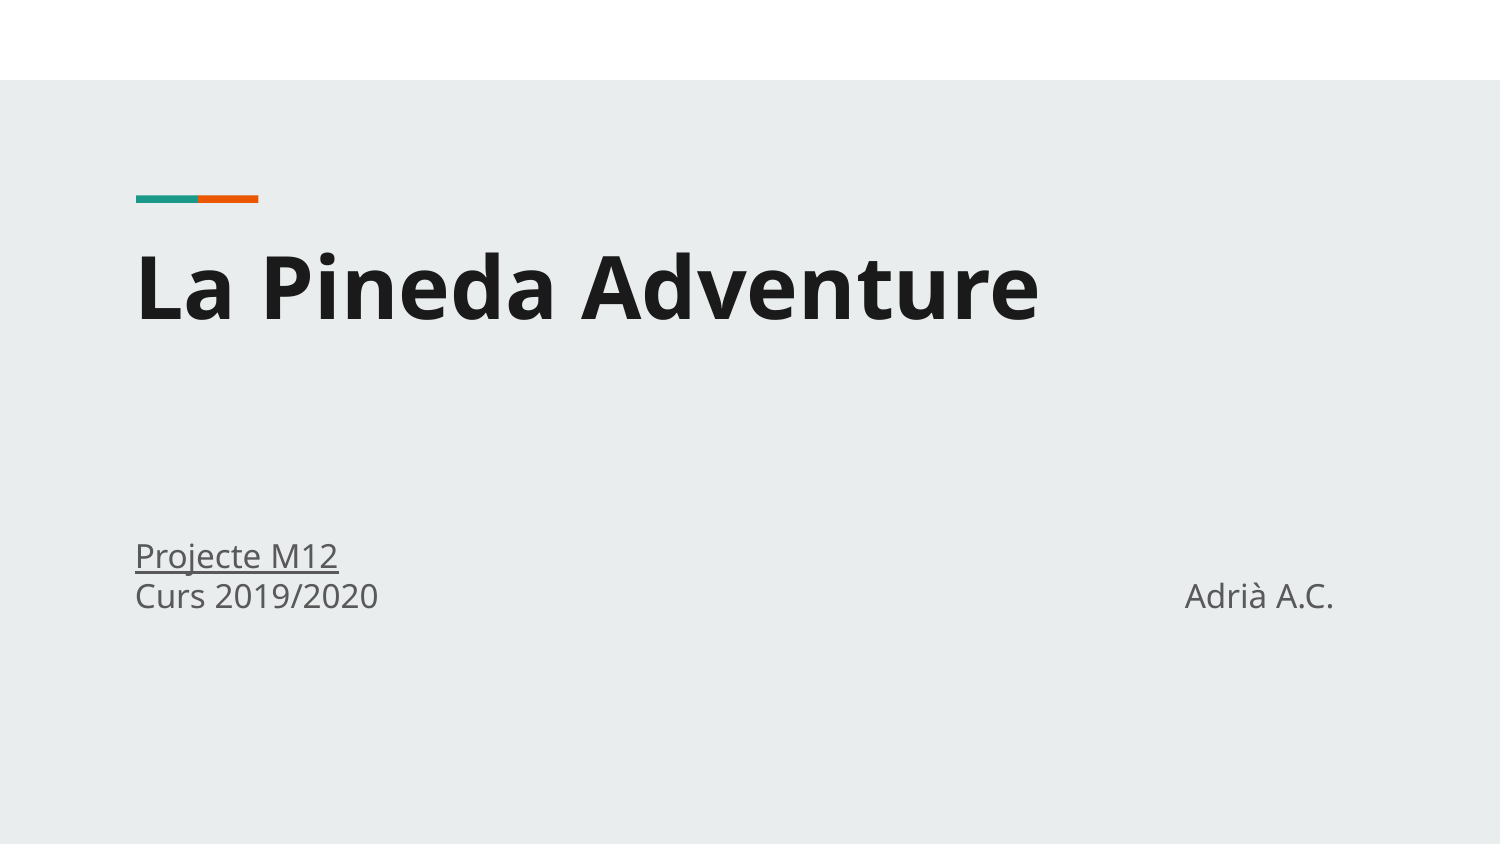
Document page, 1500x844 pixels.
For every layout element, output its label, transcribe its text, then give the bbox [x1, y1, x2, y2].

subtitle Projecte M12 Curs 2019/2020 Adrià A.C. [119, 520, 1392, 637]
title La Pineda Adventure [119, 216, 1381, 490]
